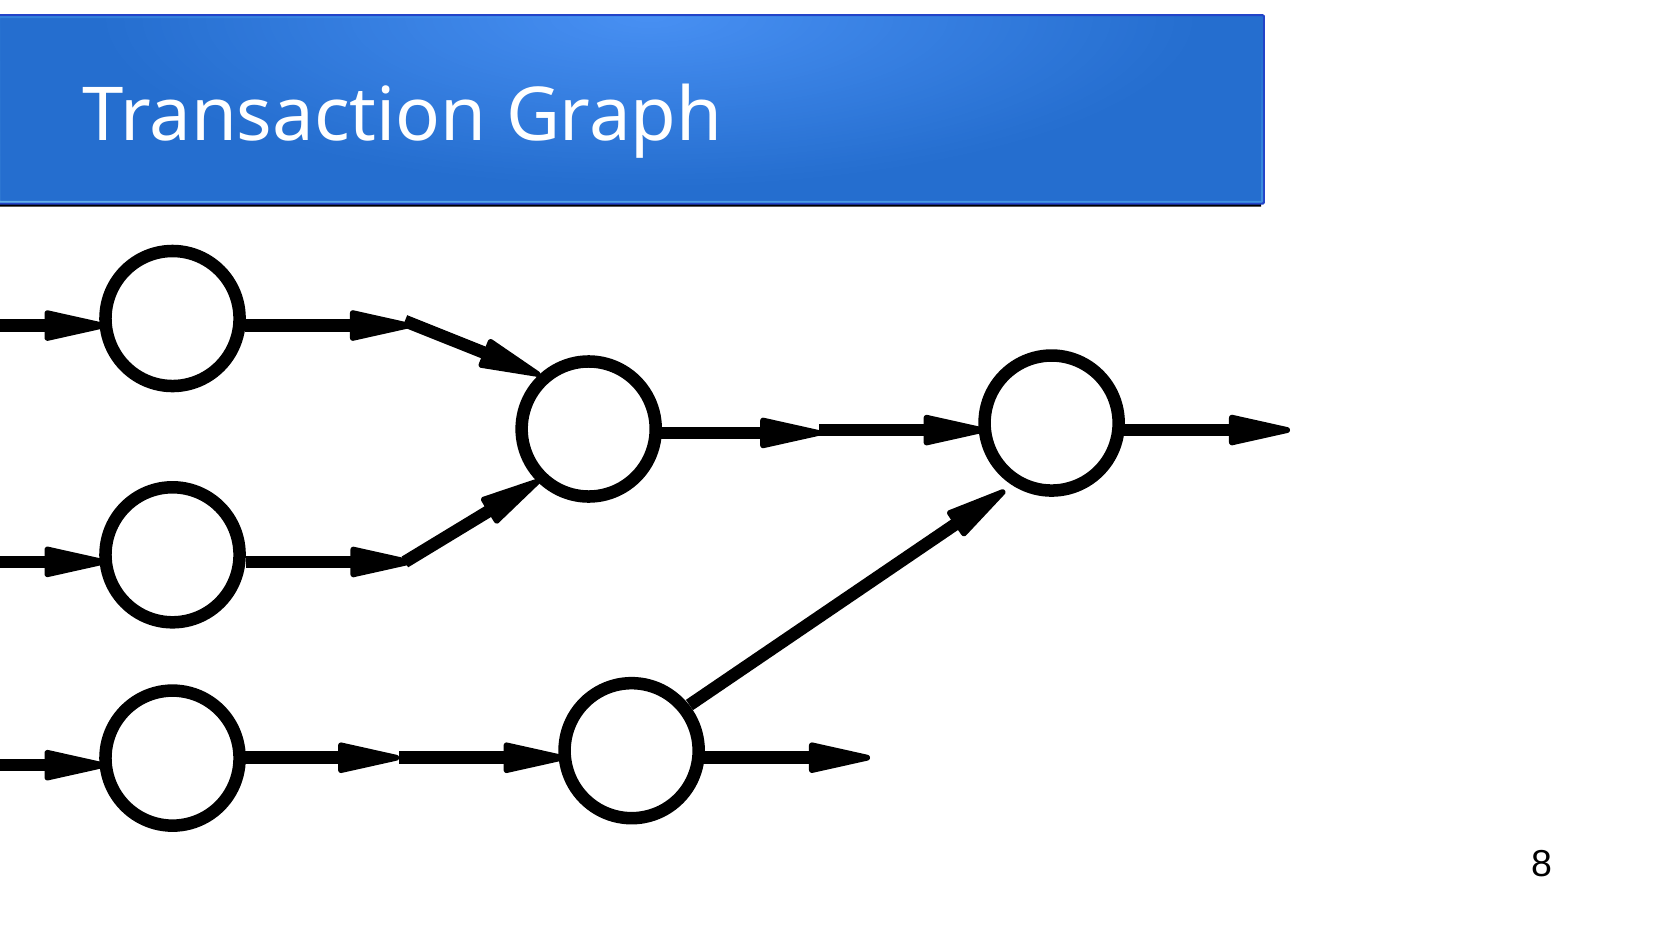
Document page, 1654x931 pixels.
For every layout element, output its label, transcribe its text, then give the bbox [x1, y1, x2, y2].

title Transaction Graph [82, 35, 1235, 189]
